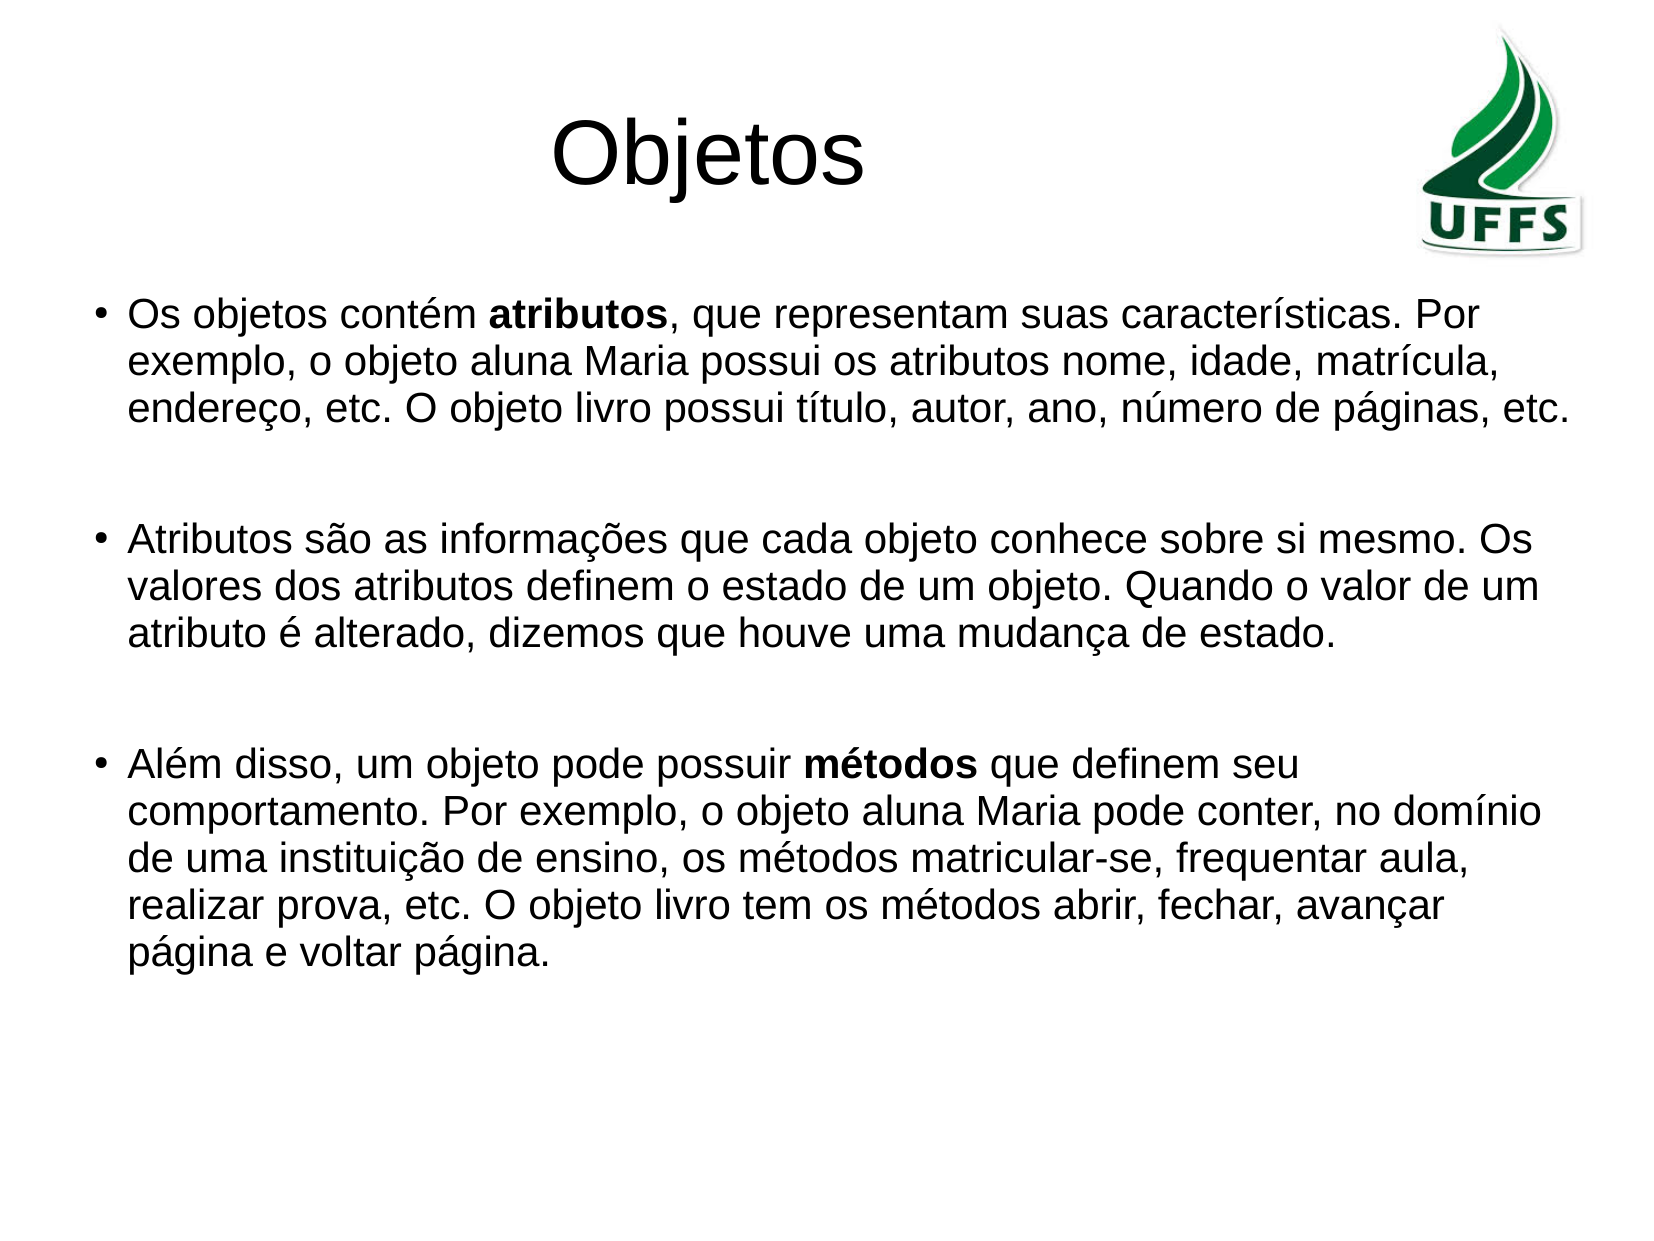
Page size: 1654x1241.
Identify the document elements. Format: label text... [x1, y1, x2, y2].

picture [1381, 20, 1624, 272]
title Objetos [82, 49, 1335, 257]
list Os objetos contém atributos, que representam suas características. Por exemplo, o objeto aluna Maria possui os atributos nome, idade, matrícula, endereço, etc. O objeto livro possui título, autor, ano, número de páginas, etc. Atributos são as informações que cada objeto conhece sobre si mesmo. Os valores dos atributos definem o estado de um objeto. Quando o valor de um atributo é alterado, dizemos que houve uma mudança de estado. Além disso, um objeto pode possuir métodos que definem seu comportamento. Por exemplo, o objeto aluna Maria pode conter, no domínio de uma instituição de ensino, os métodos matricular-se, frequentar aula, realizar prova, etc. O objeto livro tem os métodos abrir, fechar, avançar página e voltar página. [82, 290, 1571, 1010]
